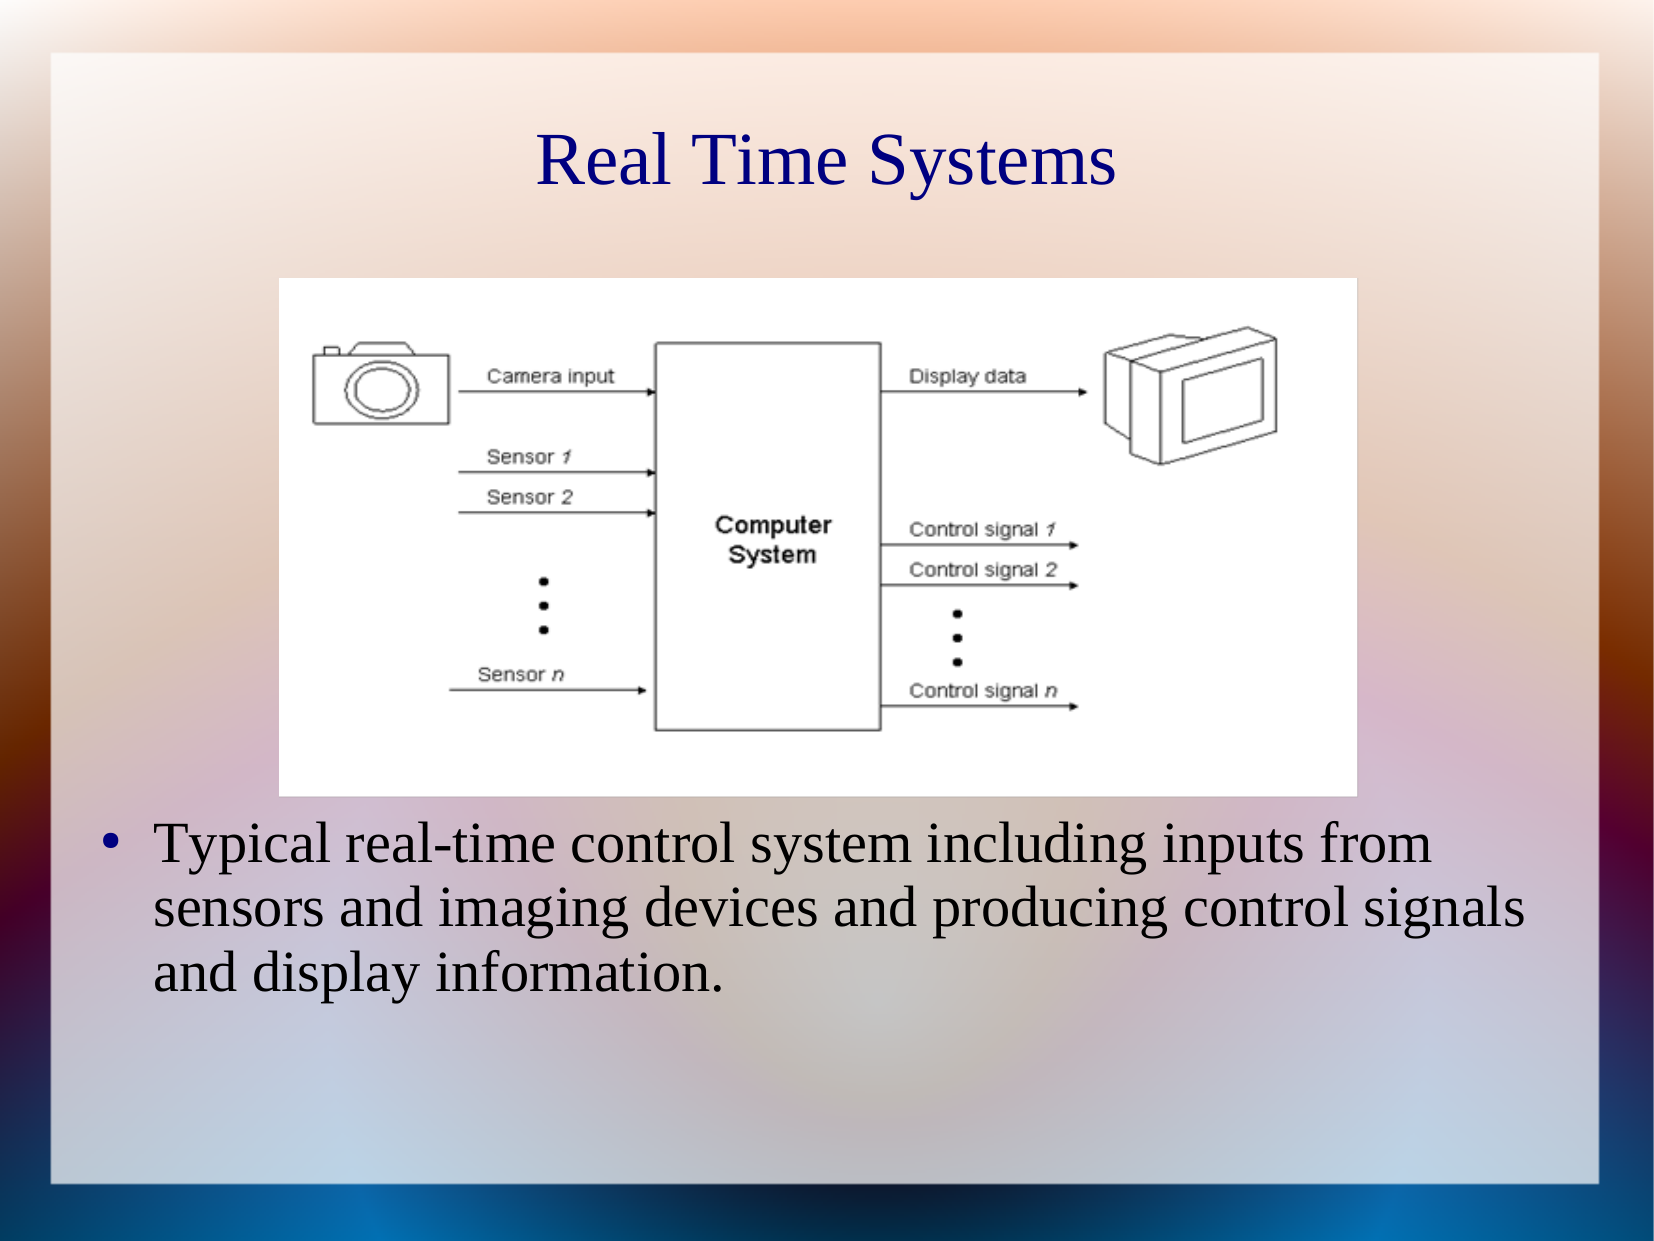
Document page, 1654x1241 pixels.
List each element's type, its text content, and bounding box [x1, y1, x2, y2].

title Real Time Systems [82, 55, 1571, 263]
list Typical real-time control system including inputs from sensors and imaging devices and producing control signals and display information. [82, 810, 1571, 1009]
picture [0, 0, 1654, 1241]
